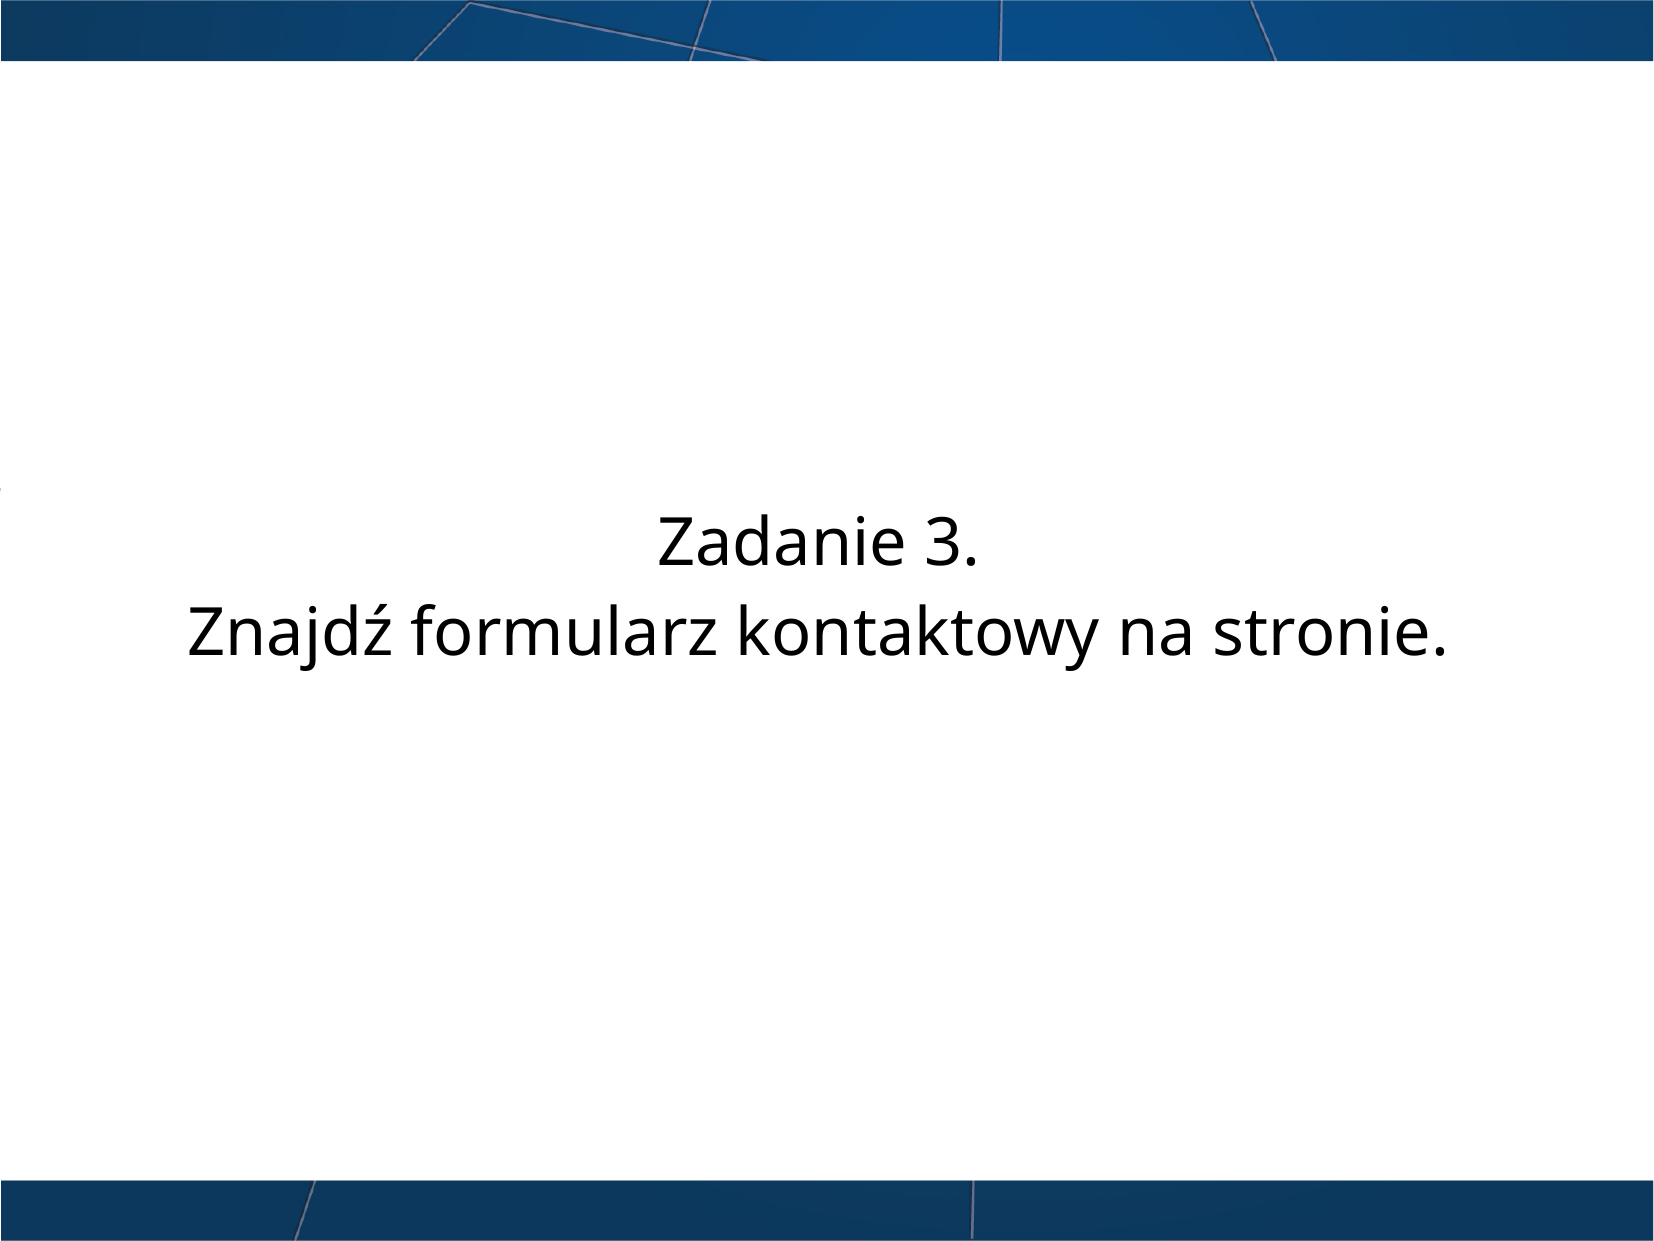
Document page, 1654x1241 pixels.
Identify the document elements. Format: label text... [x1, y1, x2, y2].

subtitle Zadanie 3. Znajdź formularz kontaktowy na stronie. [75, 225, 1564, 945]
picture [0, 0, 1654, 1241]
